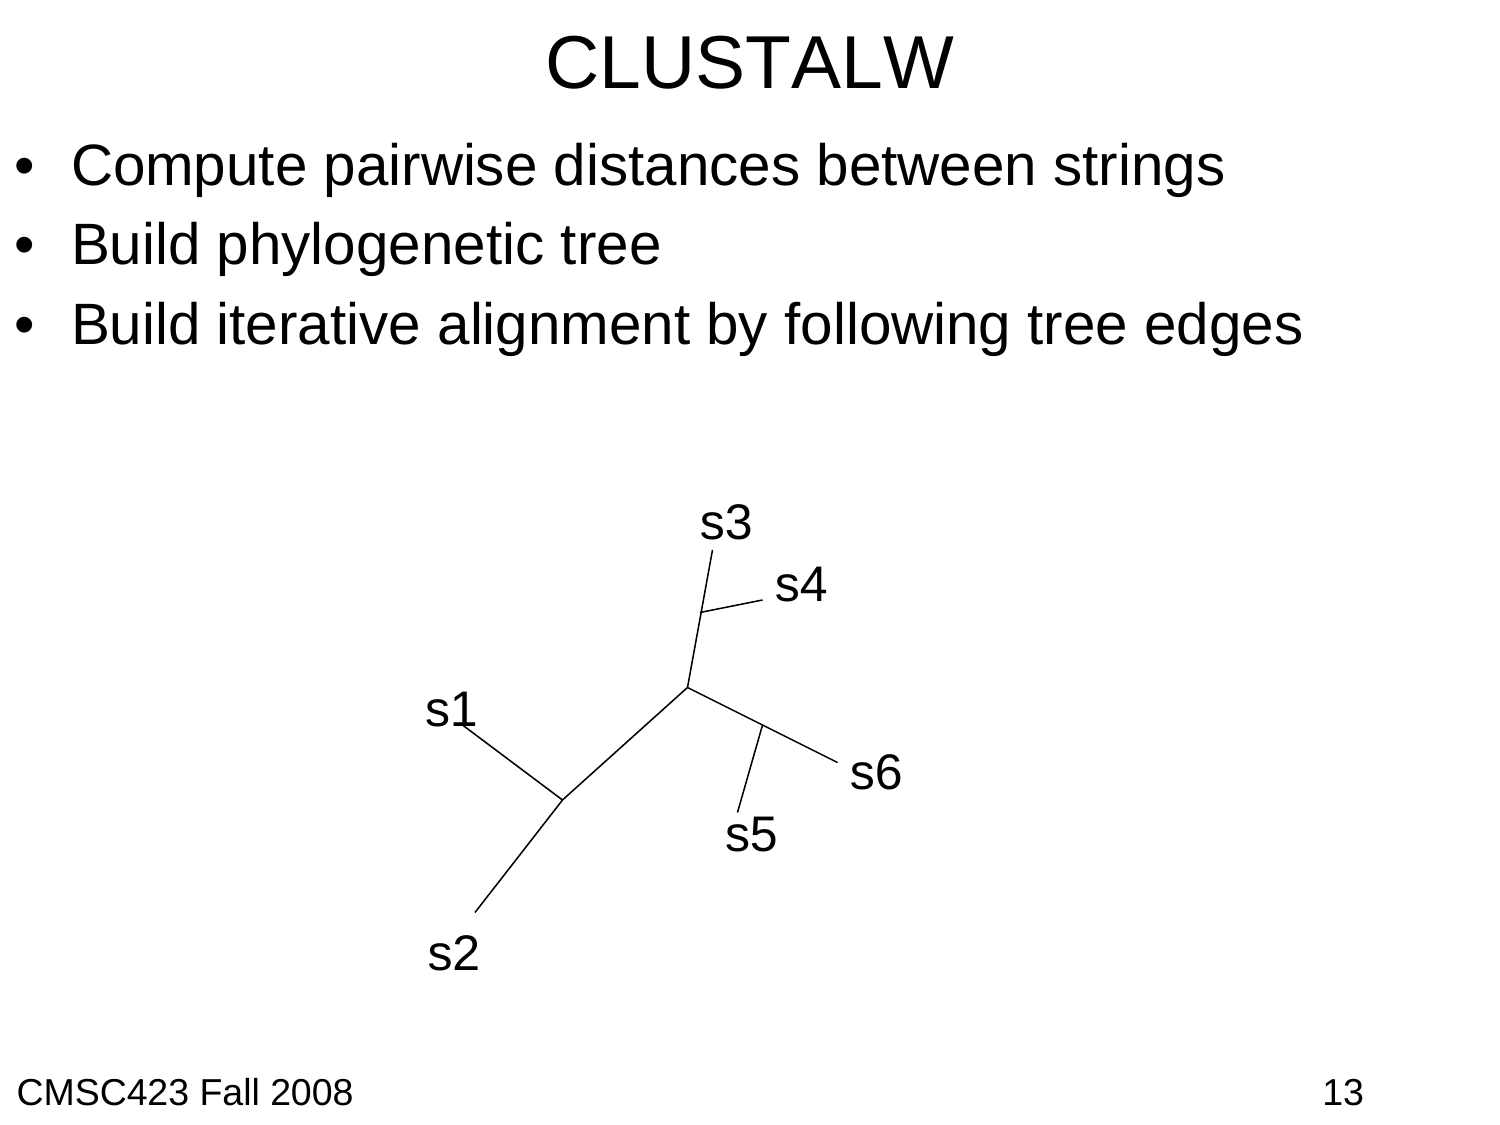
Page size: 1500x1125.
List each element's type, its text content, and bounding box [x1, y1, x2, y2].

title CLUSTALW [0, 12, 1500, 113]
text_box s1 [410, 668, 493, 745]
text_box s3 [685, 481, 768, 557]
list Compute pairwise distances between strings Build phylogenetic tree Build iterative alignment by following tree edges [0, 124, 1500, 1125]
text_box s2 [412, 912, 496, 988]
text_box s6 [835, 731, 918, 807]
text_box s5 [710, 793, 793, 870]
text_box s4 [760, 543, 843, 620]
